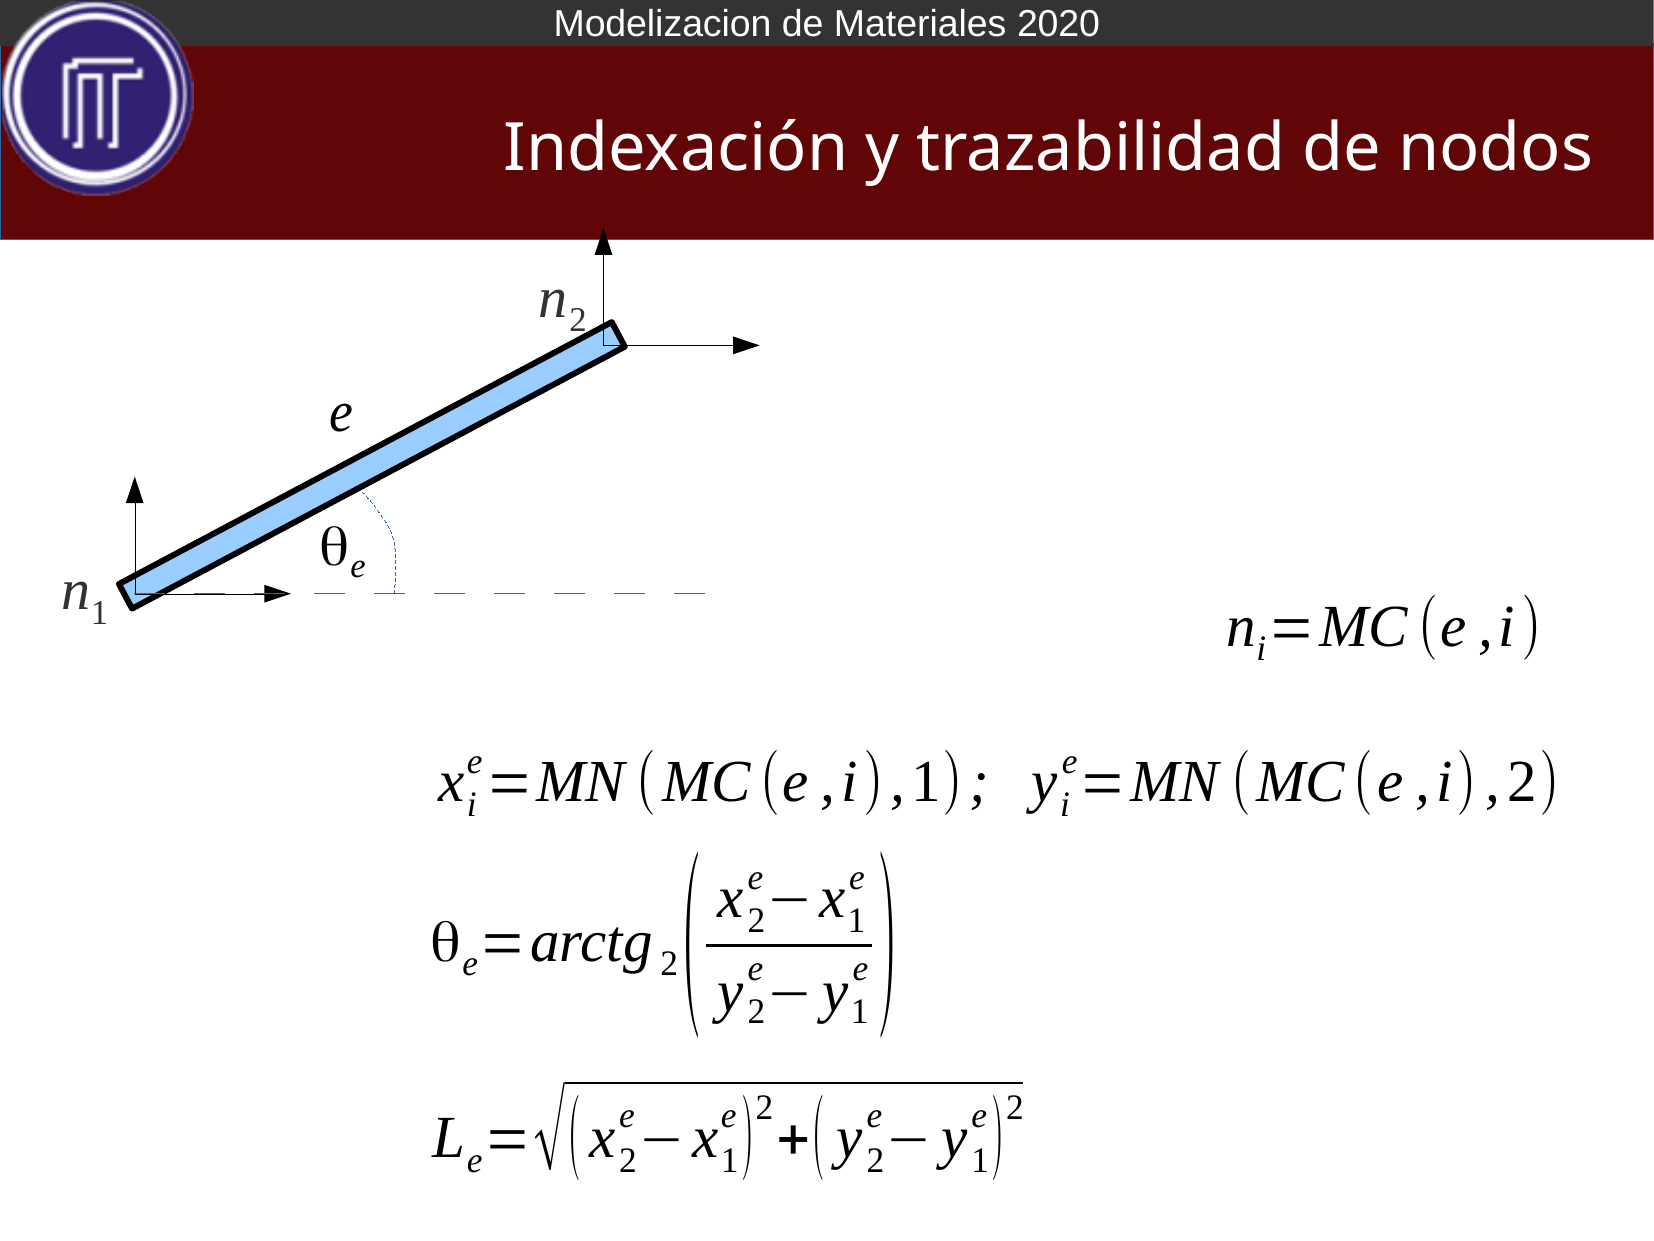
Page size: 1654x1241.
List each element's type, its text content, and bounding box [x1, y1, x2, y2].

text_box [604, 322, 624, 345]
text_box [118, 575, 158, 609]
chart [421, 1079, 1030, 1184]
picture [0, 0, 194, 196]
chart [1218, 591, 1548, 668]
chart [313, 523, 373, 586]
chart [323, 380, 362, 445]
chart [424, 847, 904, 1042]
title Indexación y trazabilidad de nodos [41, 70, 1654, 218]
chart [427, 741, 1566, 825]
chart [53, 558, 115, 632]
chart [530, 265, 593, 339]
text_box [136, 326, 625, 593]
